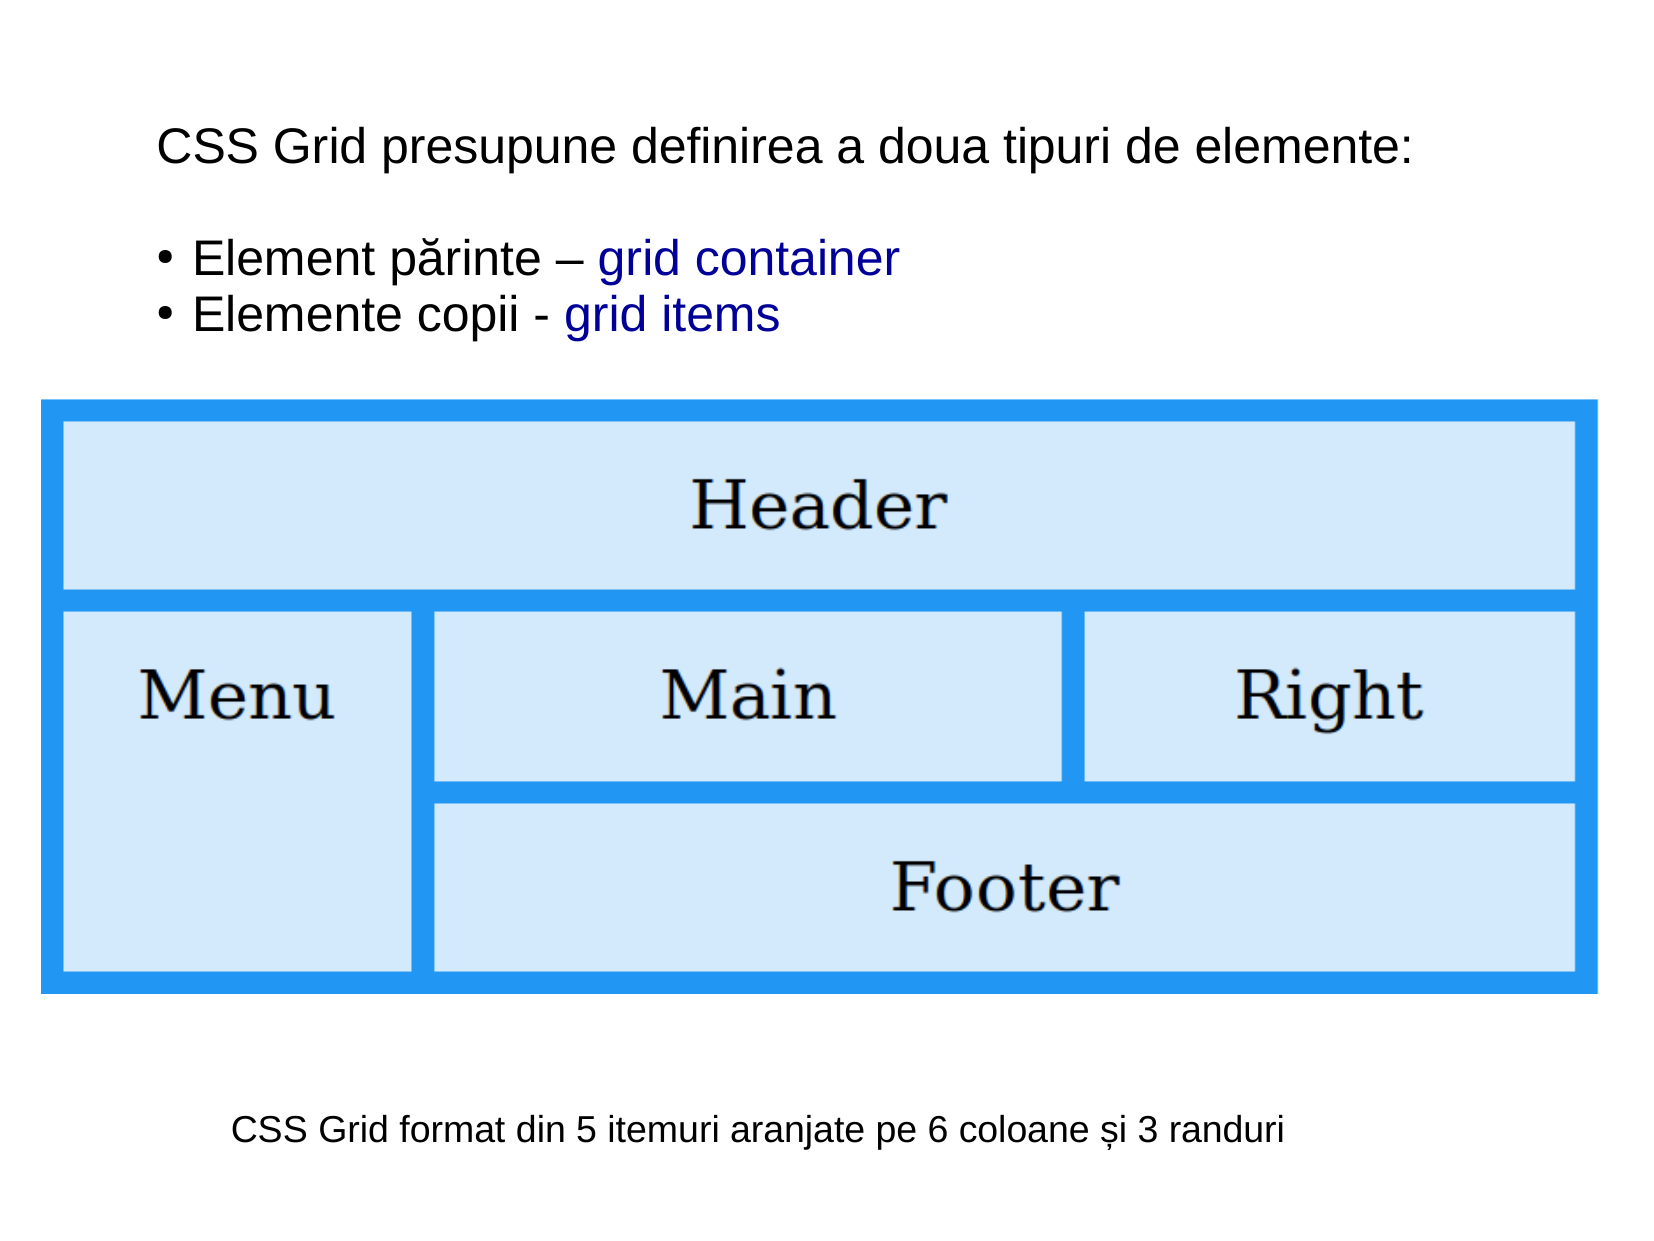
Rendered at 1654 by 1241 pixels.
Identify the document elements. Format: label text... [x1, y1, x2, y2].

text_box CSS Grid format din 5 itemuri aranjate pe 6 coloane și 3 randuri [216, 1100, 1301, 1158]
text_box CSS Grid presupune definirea a doua tipuri de elemente: Element părinte – grid container Elemente copii - grid items [141, 111, 1595, 350]
picture [41, 398, 1600, 994]
